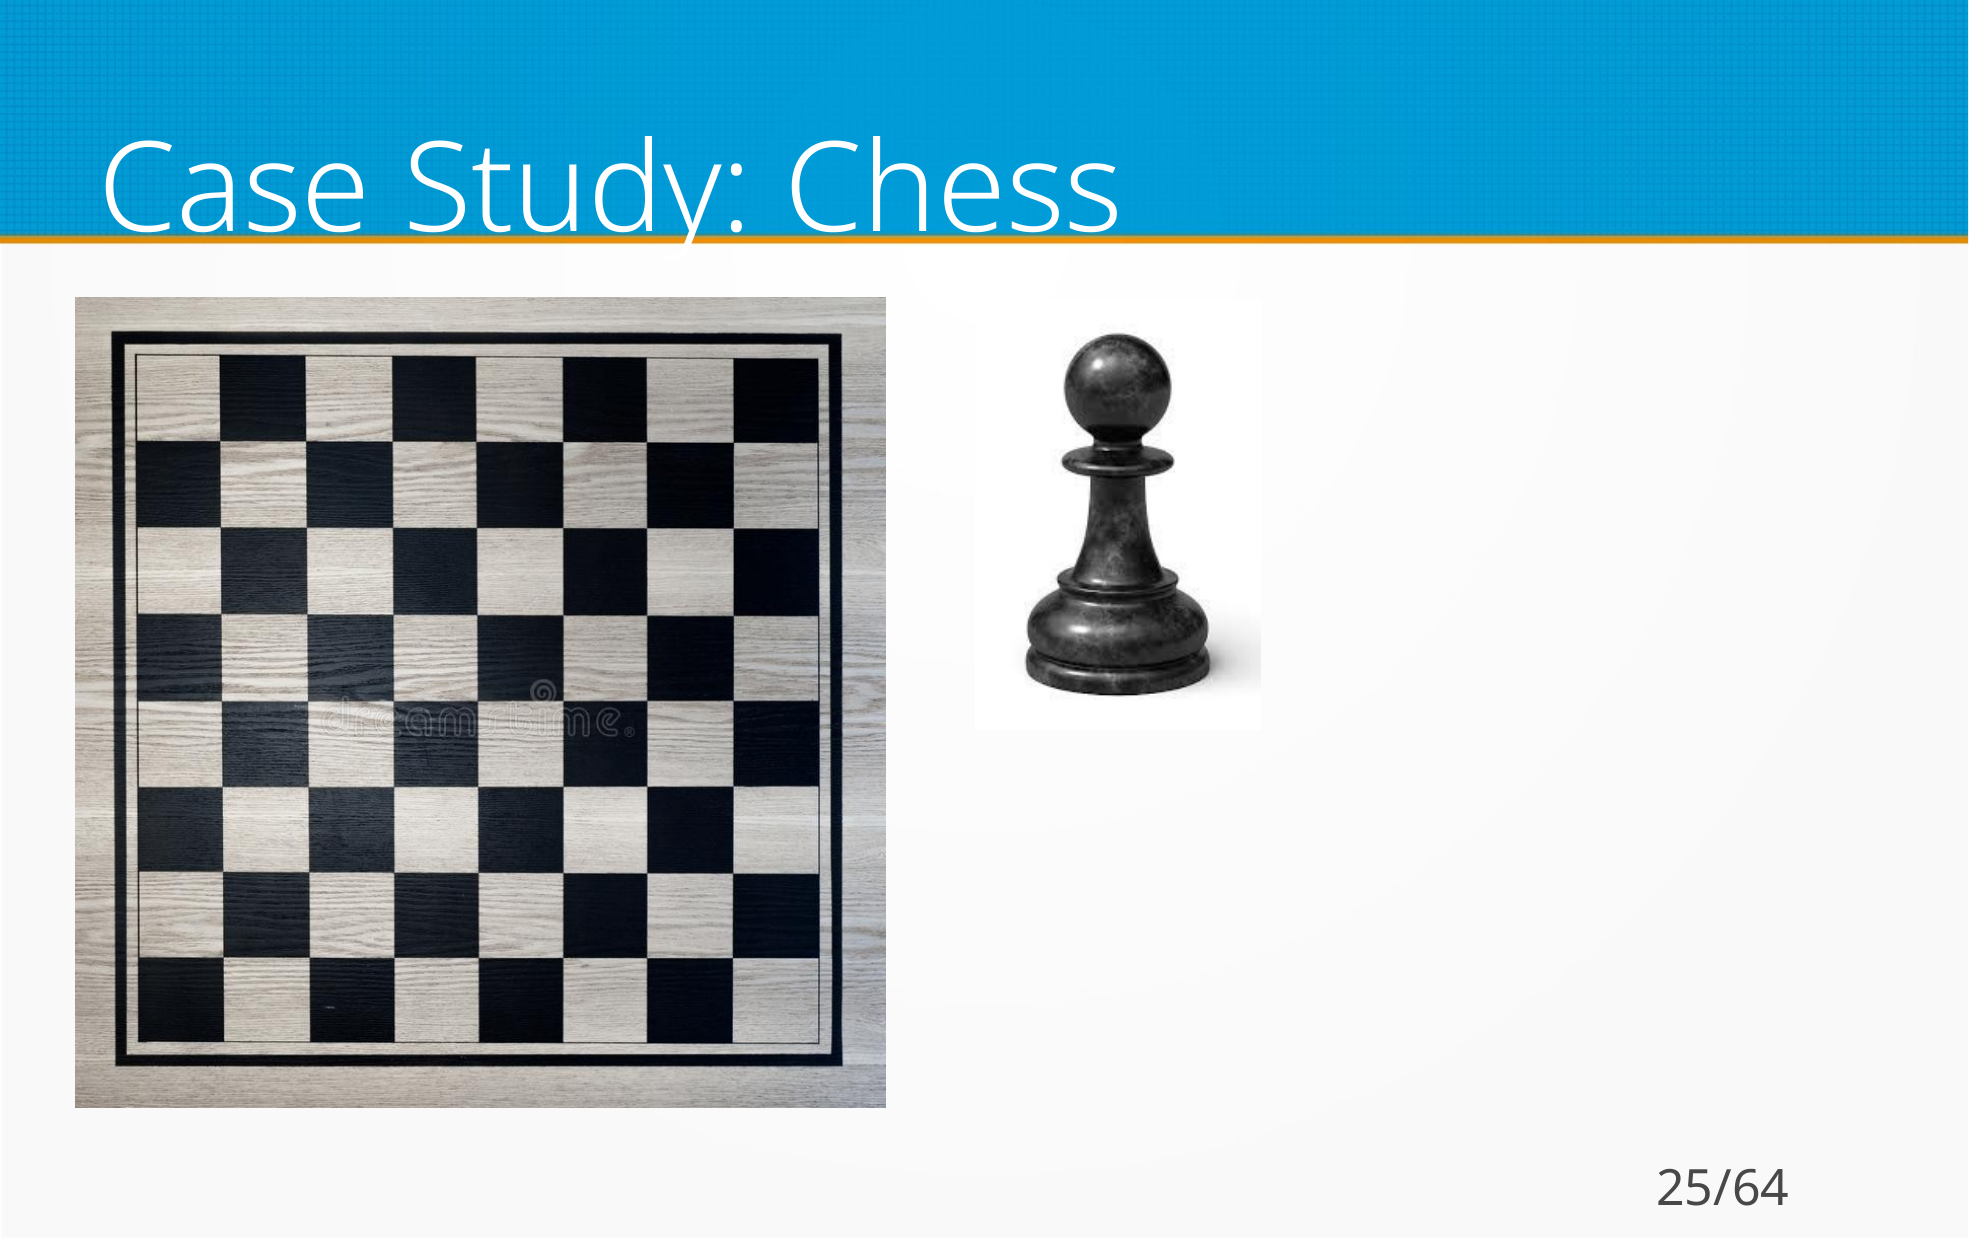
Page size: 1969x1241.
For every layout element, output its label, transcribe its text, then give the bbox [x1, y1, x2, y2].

title Case Study: Chess [98, 49, 1870, 257]
picture [0, 233, 1969, 1241]
